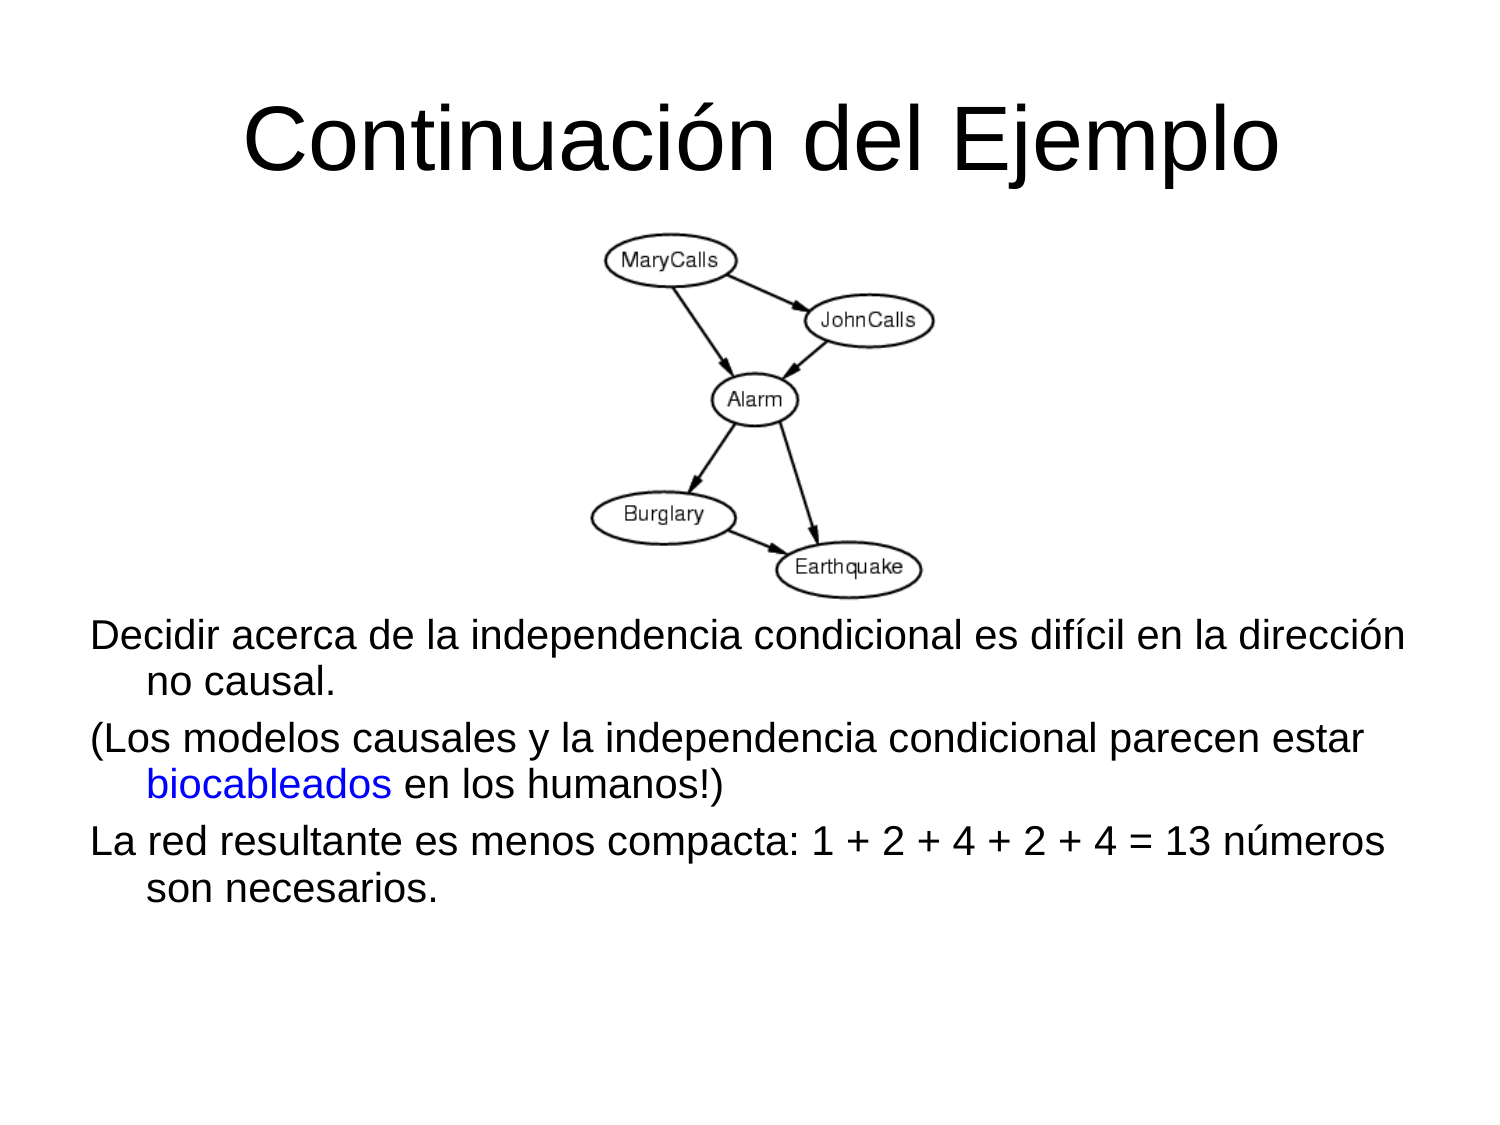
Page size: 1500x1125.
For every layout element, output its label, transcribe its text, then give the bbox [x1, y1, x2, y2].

list Decidir acerca de la independencia condicional es difícil en la dirección no causal. (Los modelos causales y la independencia condicional parecen estar biocableados en los humanos!) La red resultante es menos compacta: 1 + 2 + 4 + 2 + 4 = 13 números son necesarios. [75, 262, 1426, 1006]
picture [549, 224, 1000, 617]
title Continuación del Ejemplo [75, 45, 1426, 233]
